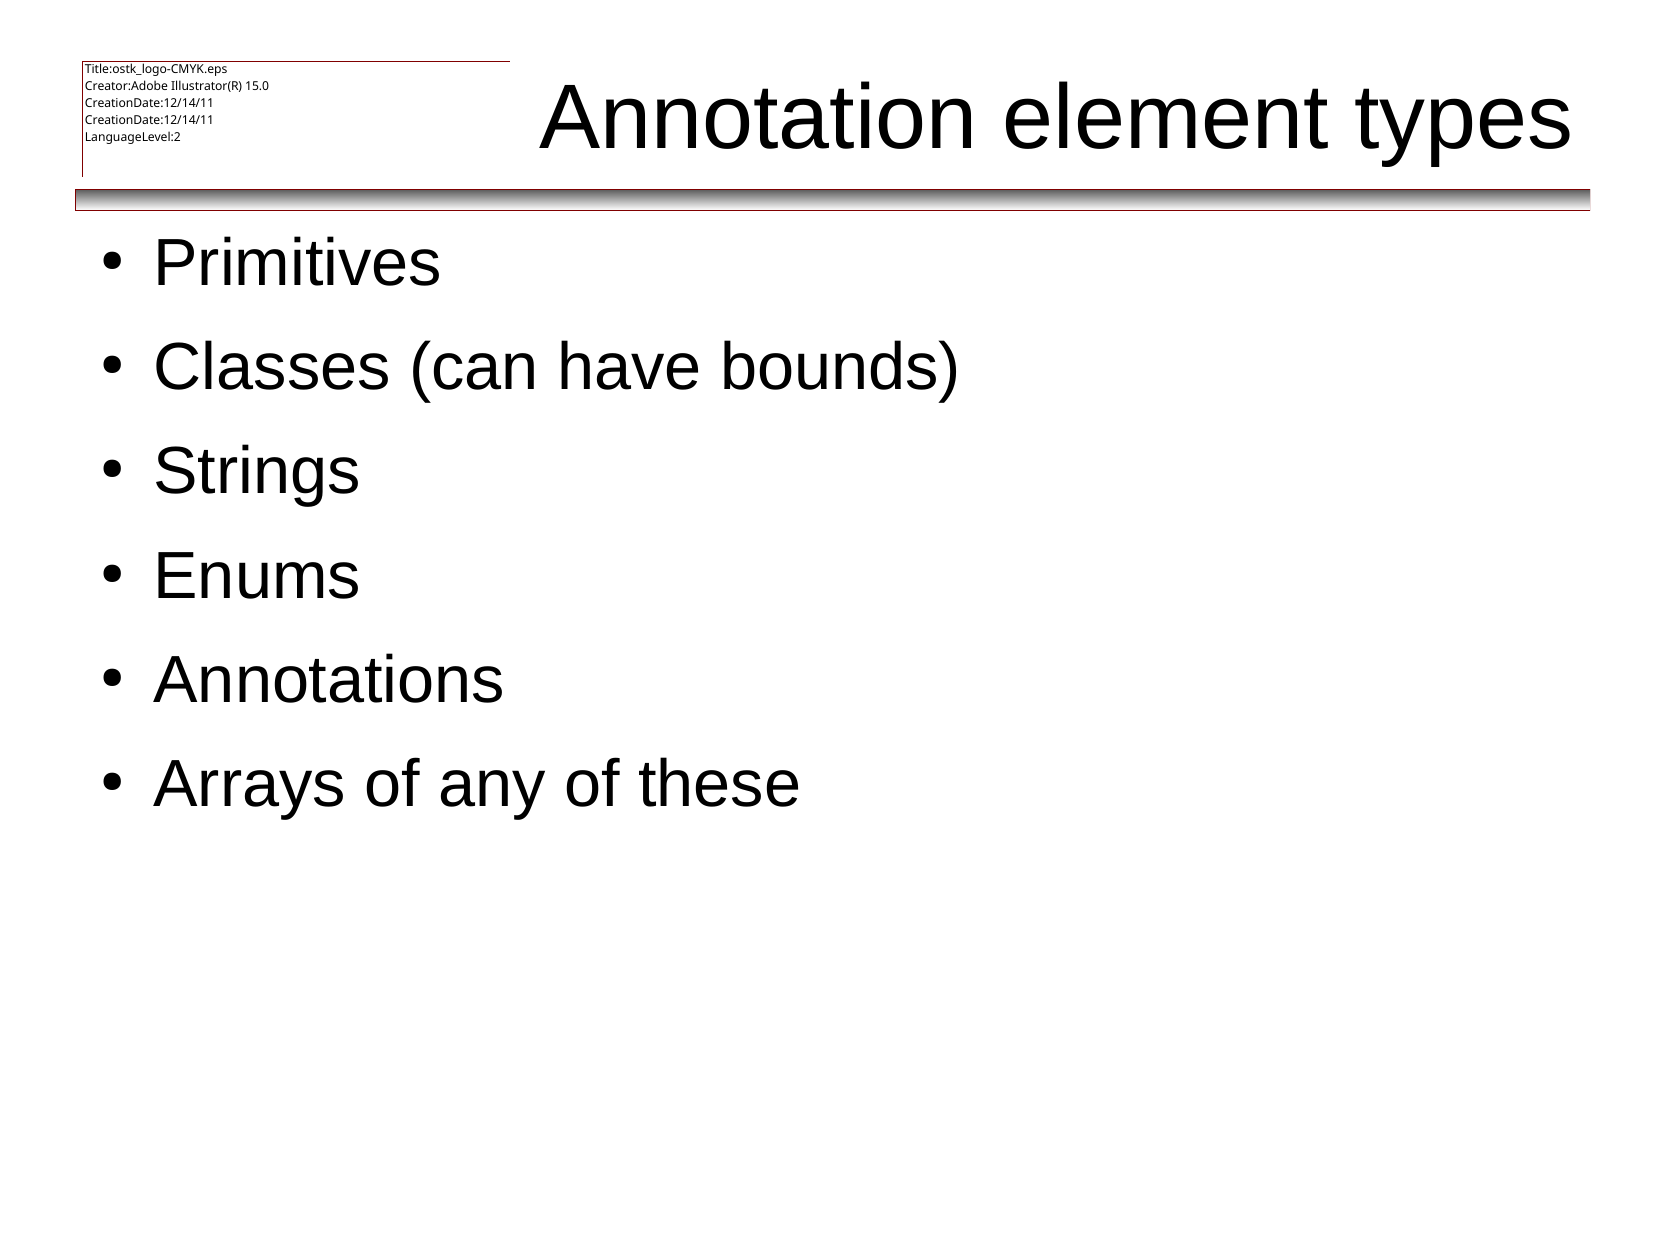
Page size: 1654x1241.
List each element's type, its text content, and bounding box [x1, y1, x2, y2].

title Annotation element types [529, 65, 1576, 169]
list Primitives Classes (can have bounds) Strings Enums Annotations Arrays of any of these [82, 225, 1538, 1111]
